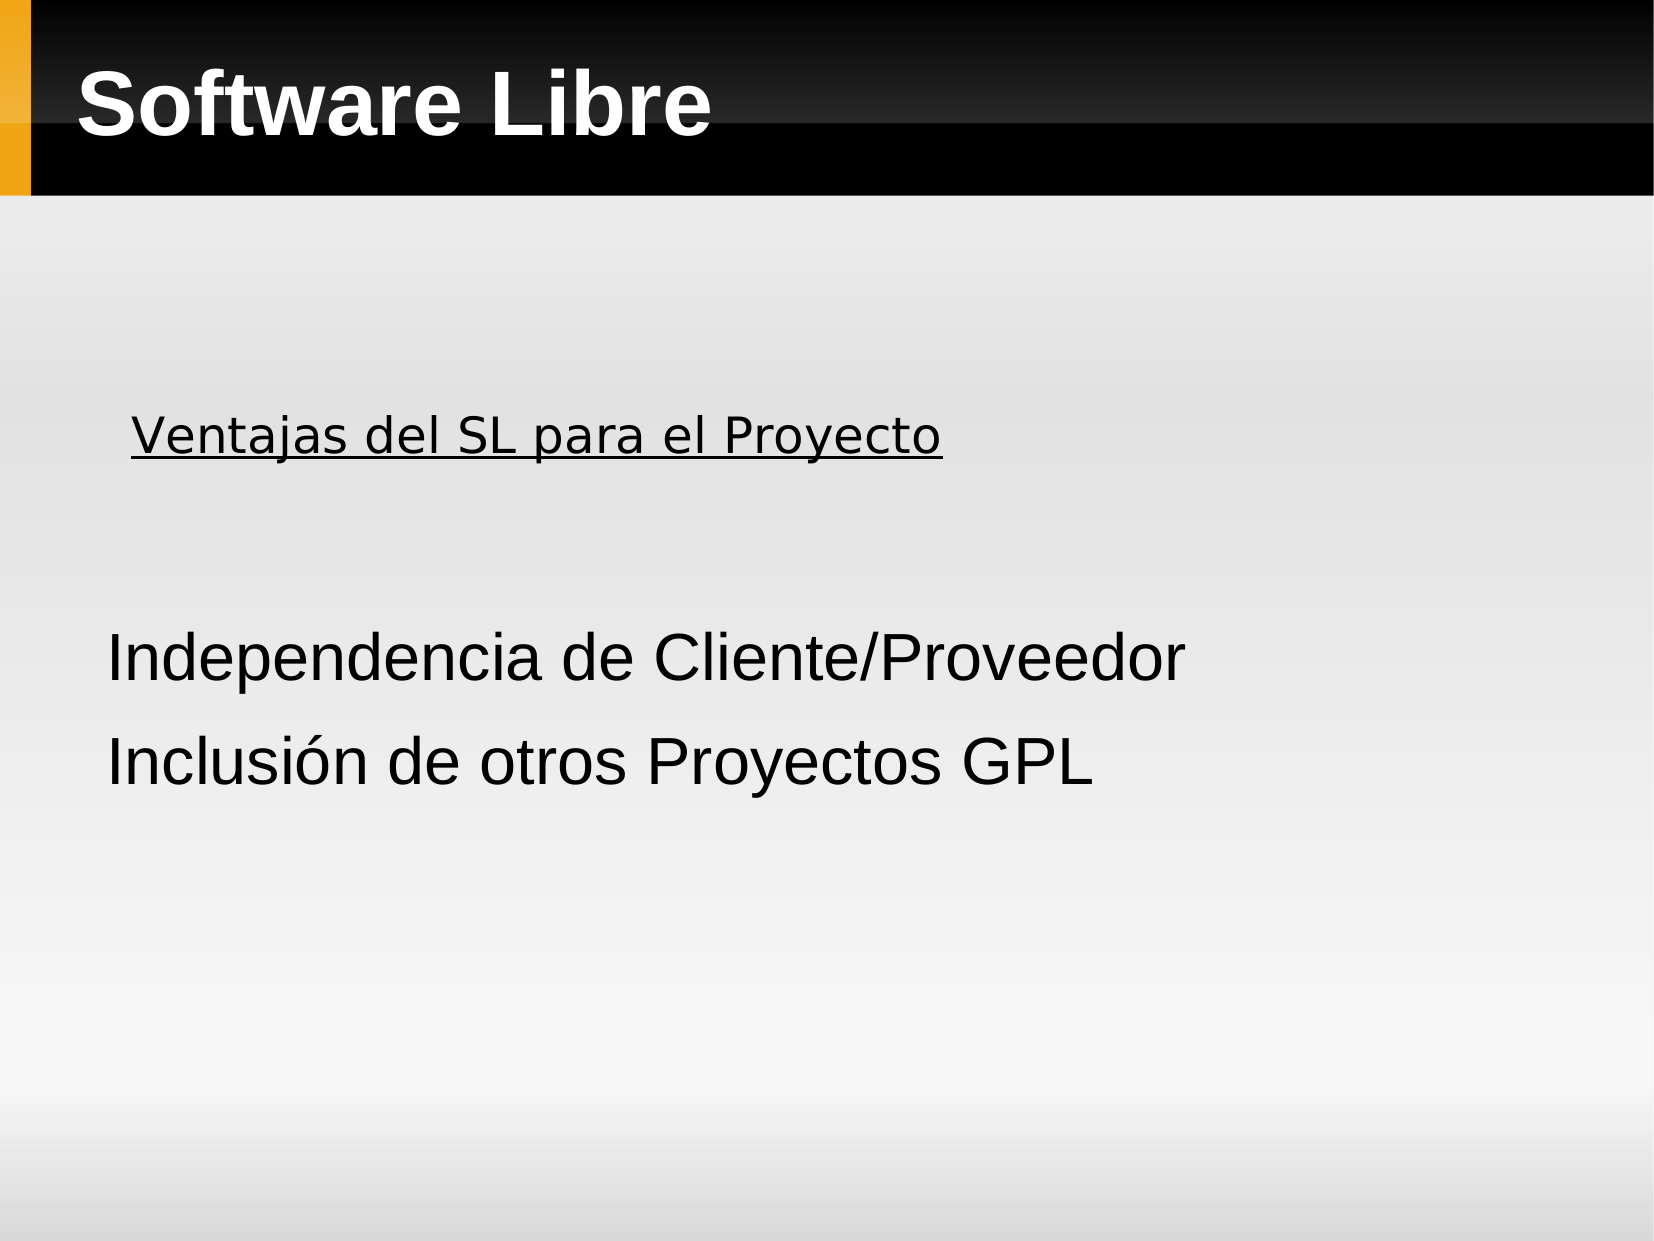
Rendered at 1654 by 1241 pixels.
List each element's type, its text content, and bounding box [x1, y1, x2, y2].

picture [0, 0, 1654, 1241]
text_box Ventajas del SL para el Proyecto [116, 399, 958, 473]
title Software Libre [76, 0, 1565, 208]
list Independencia de Cliente/Proveedor Inclusión de otros Proyectos GPL [88, 620, 1577, 921]
